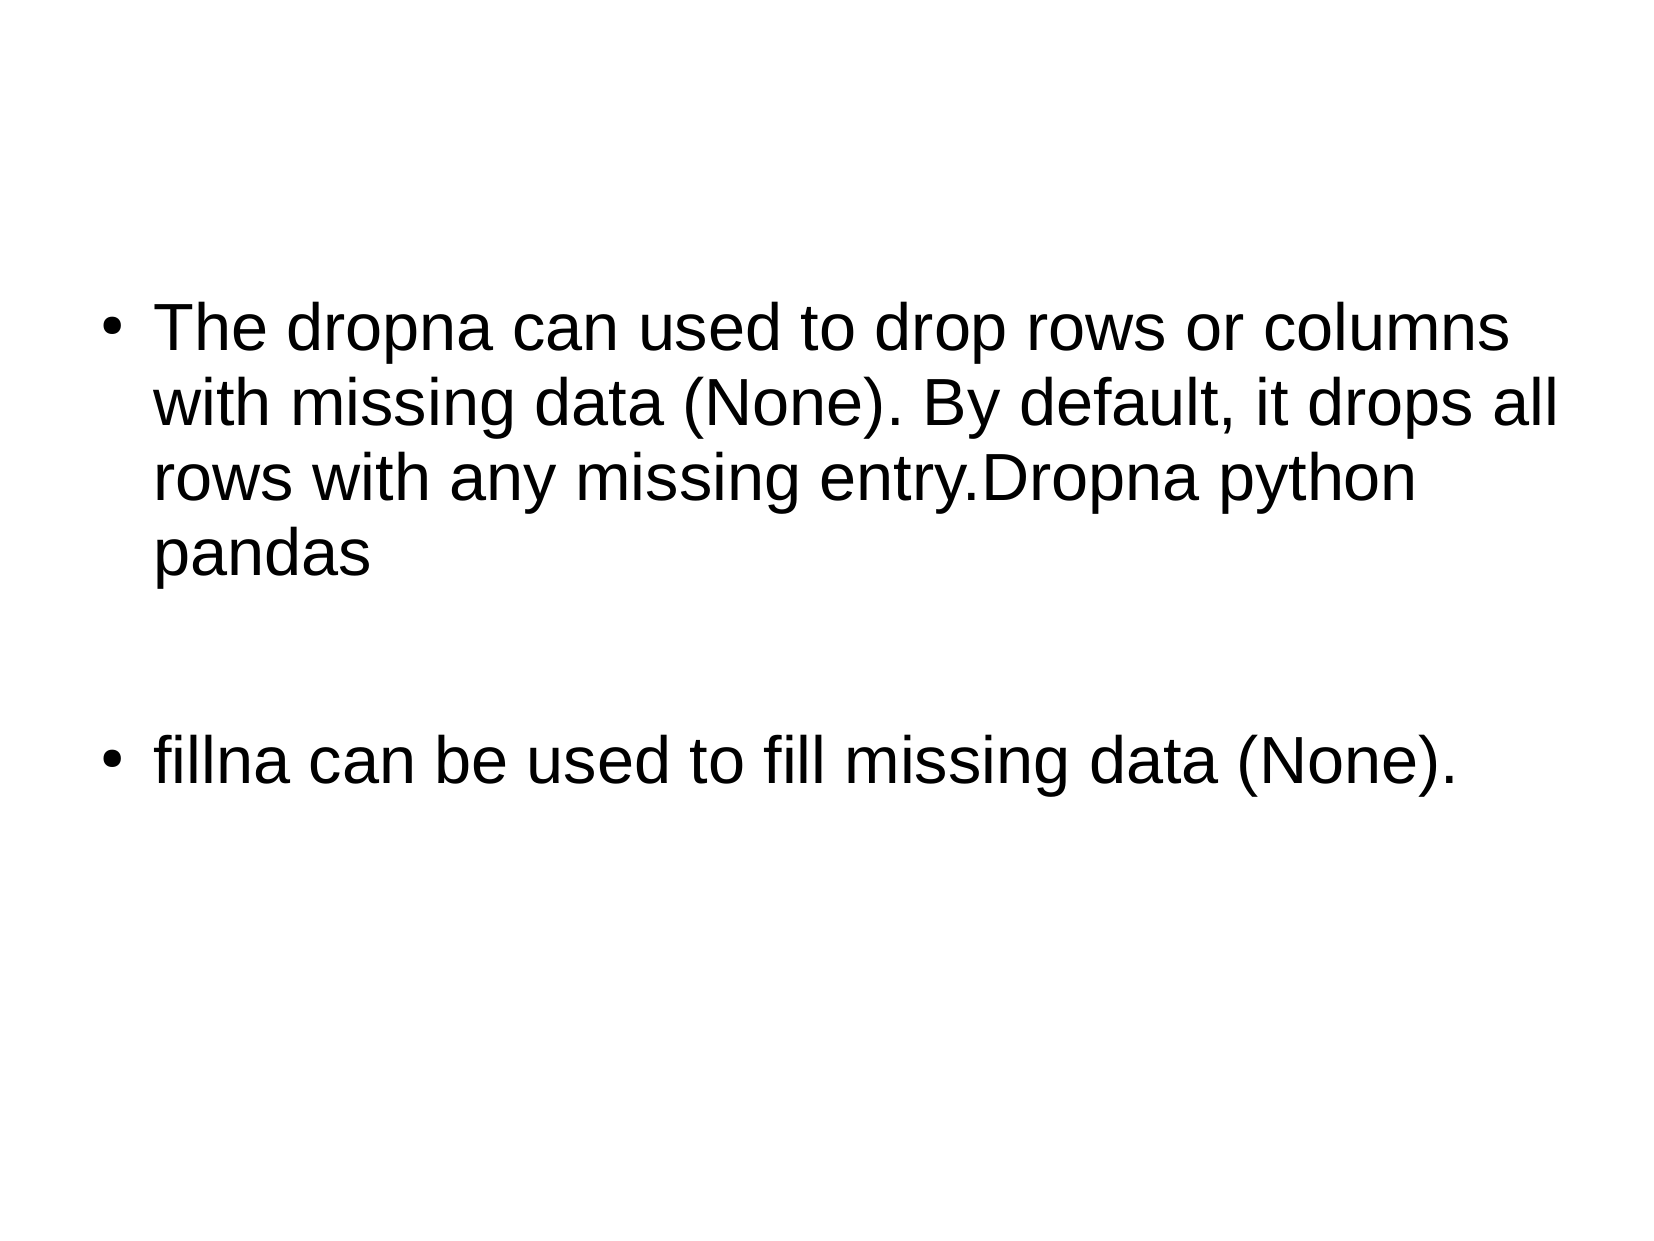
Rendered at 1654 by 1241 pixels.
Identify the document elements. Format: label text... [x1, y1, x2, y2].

list The dropna can used to drop rows or columns with missing data (None). By default, it drops all rows with any missing entry.Dropna python pandas fillna can be used to fill missing data (None). [82, 290, 1571, 1010]
